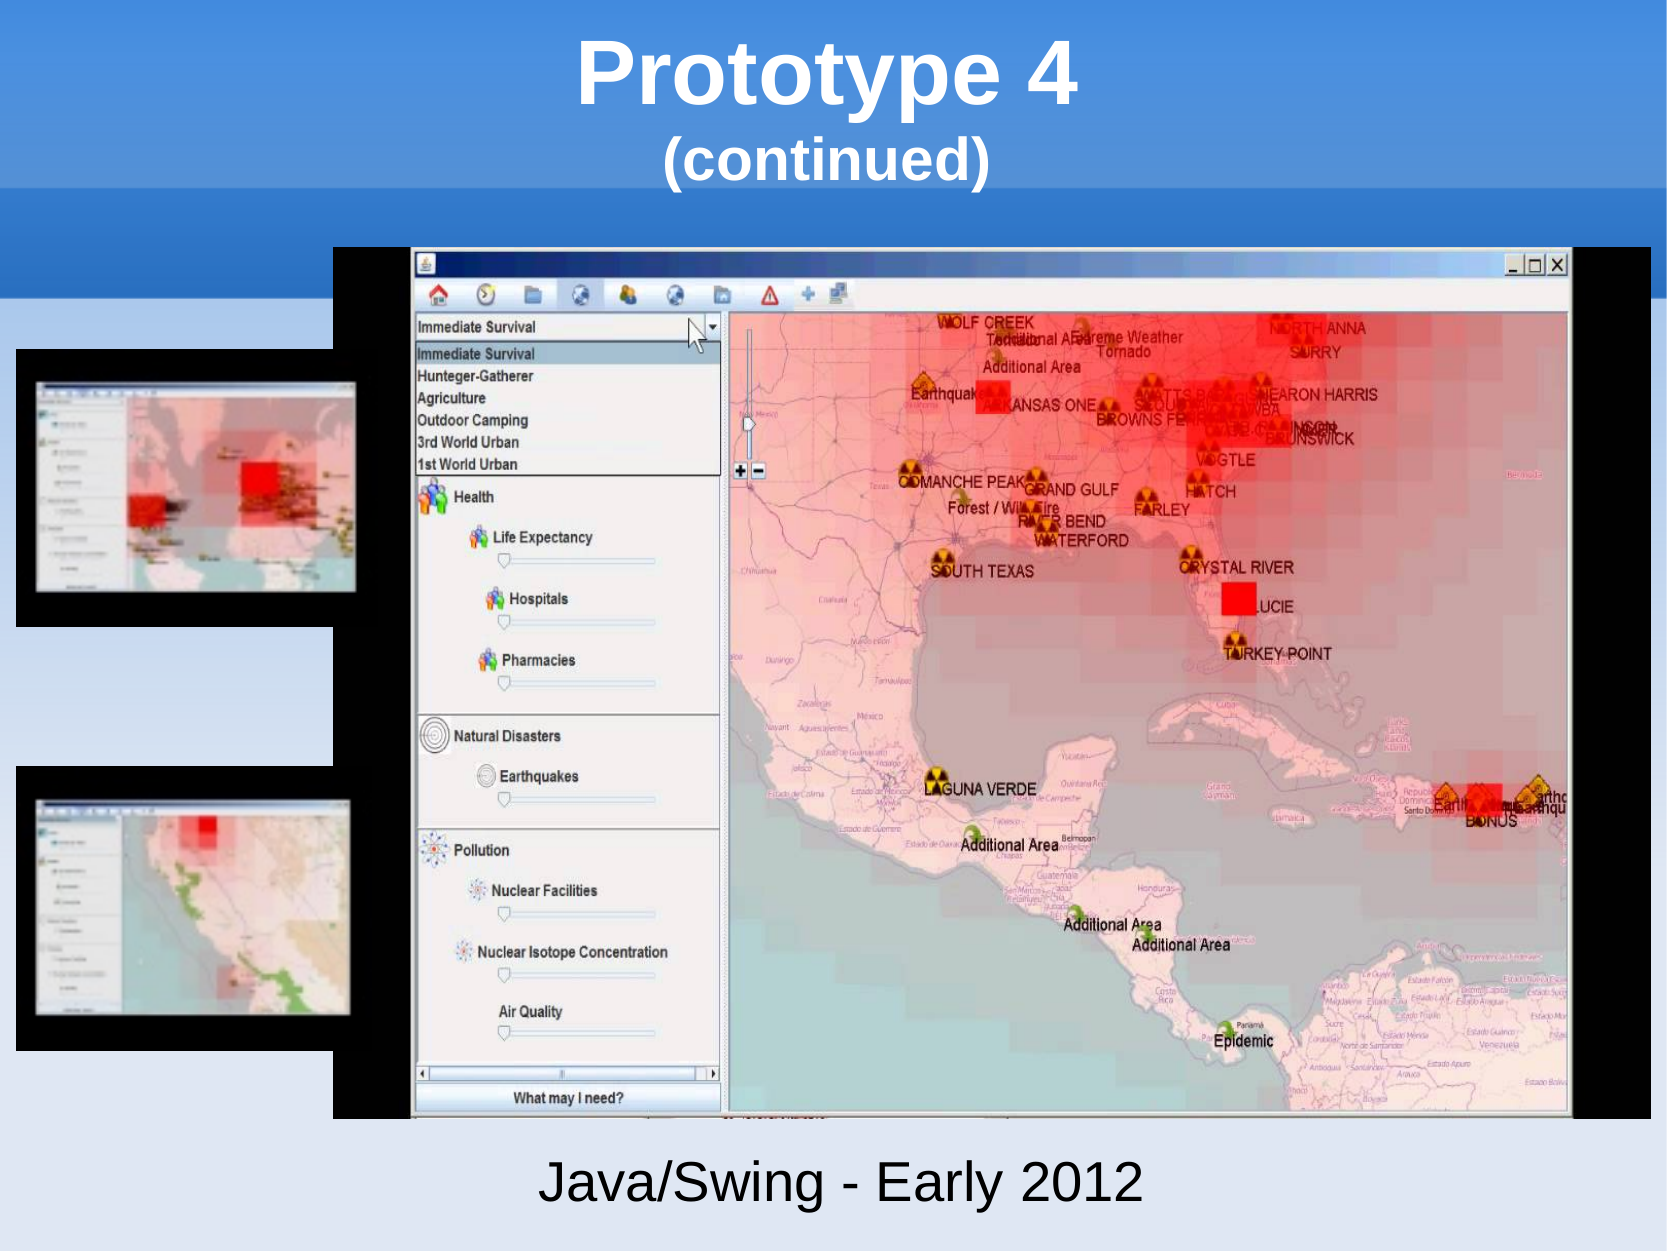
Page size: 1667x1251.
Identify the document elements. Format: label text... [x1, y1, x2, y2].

picture [0, 0, 1667, 1251]
text_box Java/Swing - Early 2012 [357, 1149, 1327, 1215]
title Prototype 4 (continued) [67, 6, 1587, 209]
